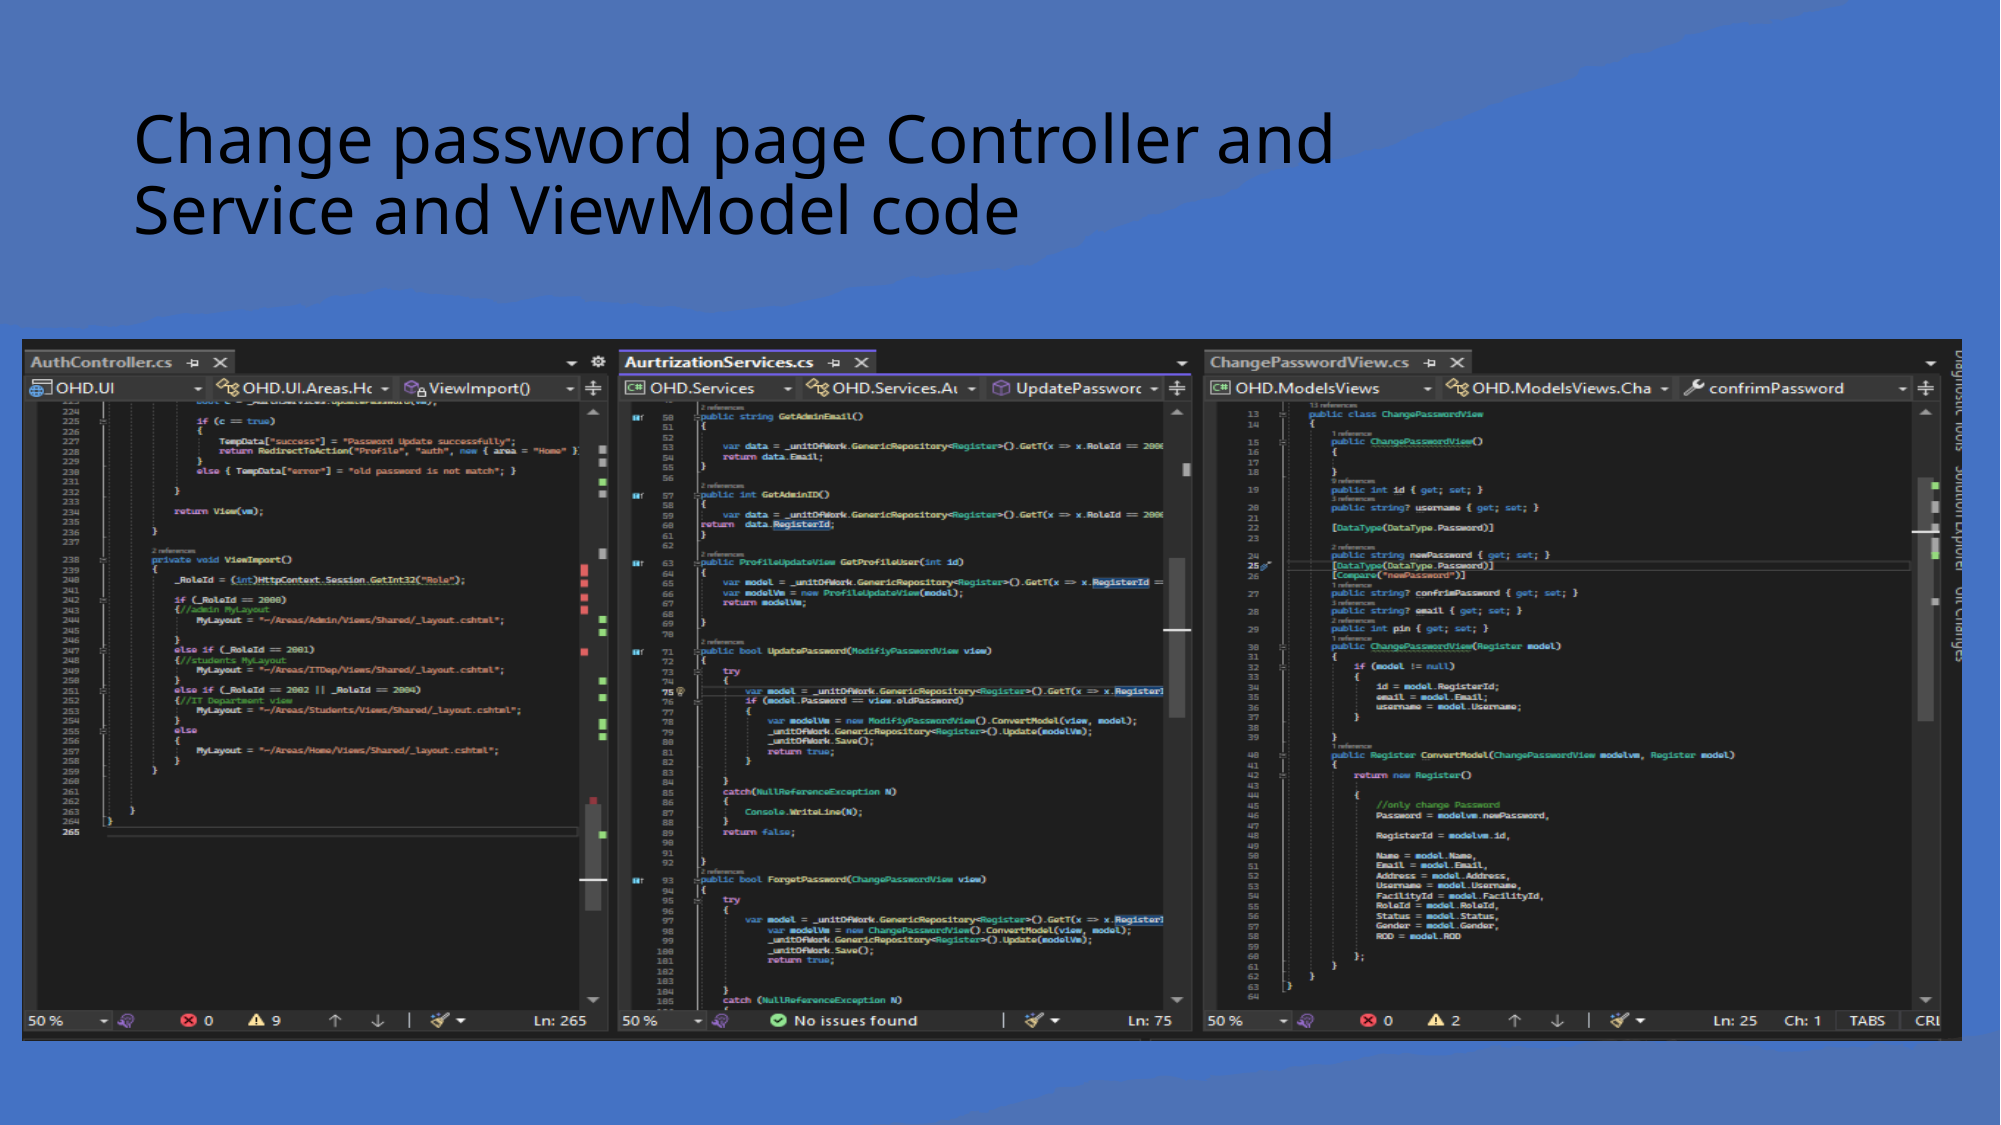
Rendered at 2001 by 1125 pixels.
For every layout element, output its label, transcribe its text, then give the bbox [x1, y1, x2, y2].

text_box [0, 0, 2000, 1125]
title Change password page Controller and Service and ViewModel code [118, 83, 1374, 272]
picture [22, 339, 1962, 1041]
